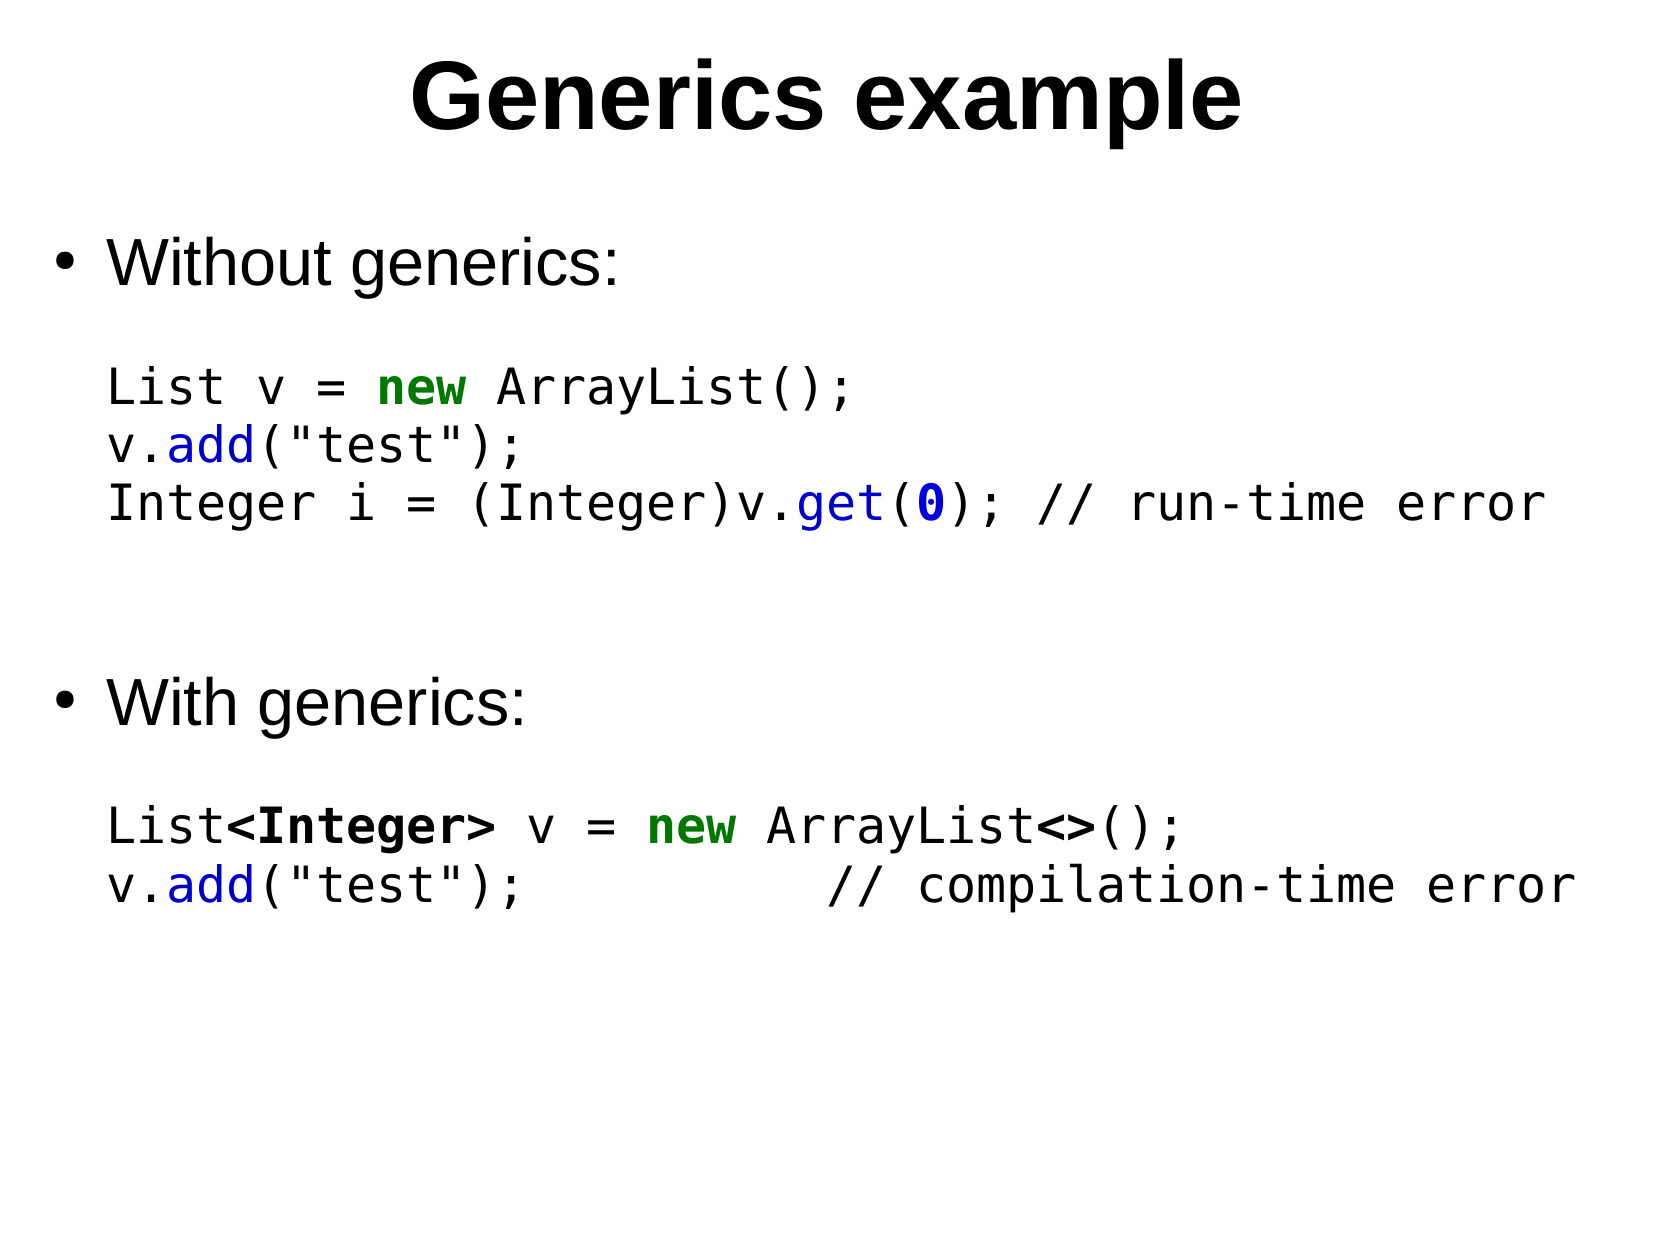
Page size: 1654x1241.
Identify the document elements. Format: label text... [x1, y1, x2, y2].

title Generics example [82, 40, 1571, 151]
list Without generics: List v = new ArrayList(); v.add("test"); Integer i = (Integer)v.get(0); // run-time error With generics: List<Integer> v = new ArrayList<>(); v.add("test"); // compilation-time error [35, 225, 1607, 1186]
